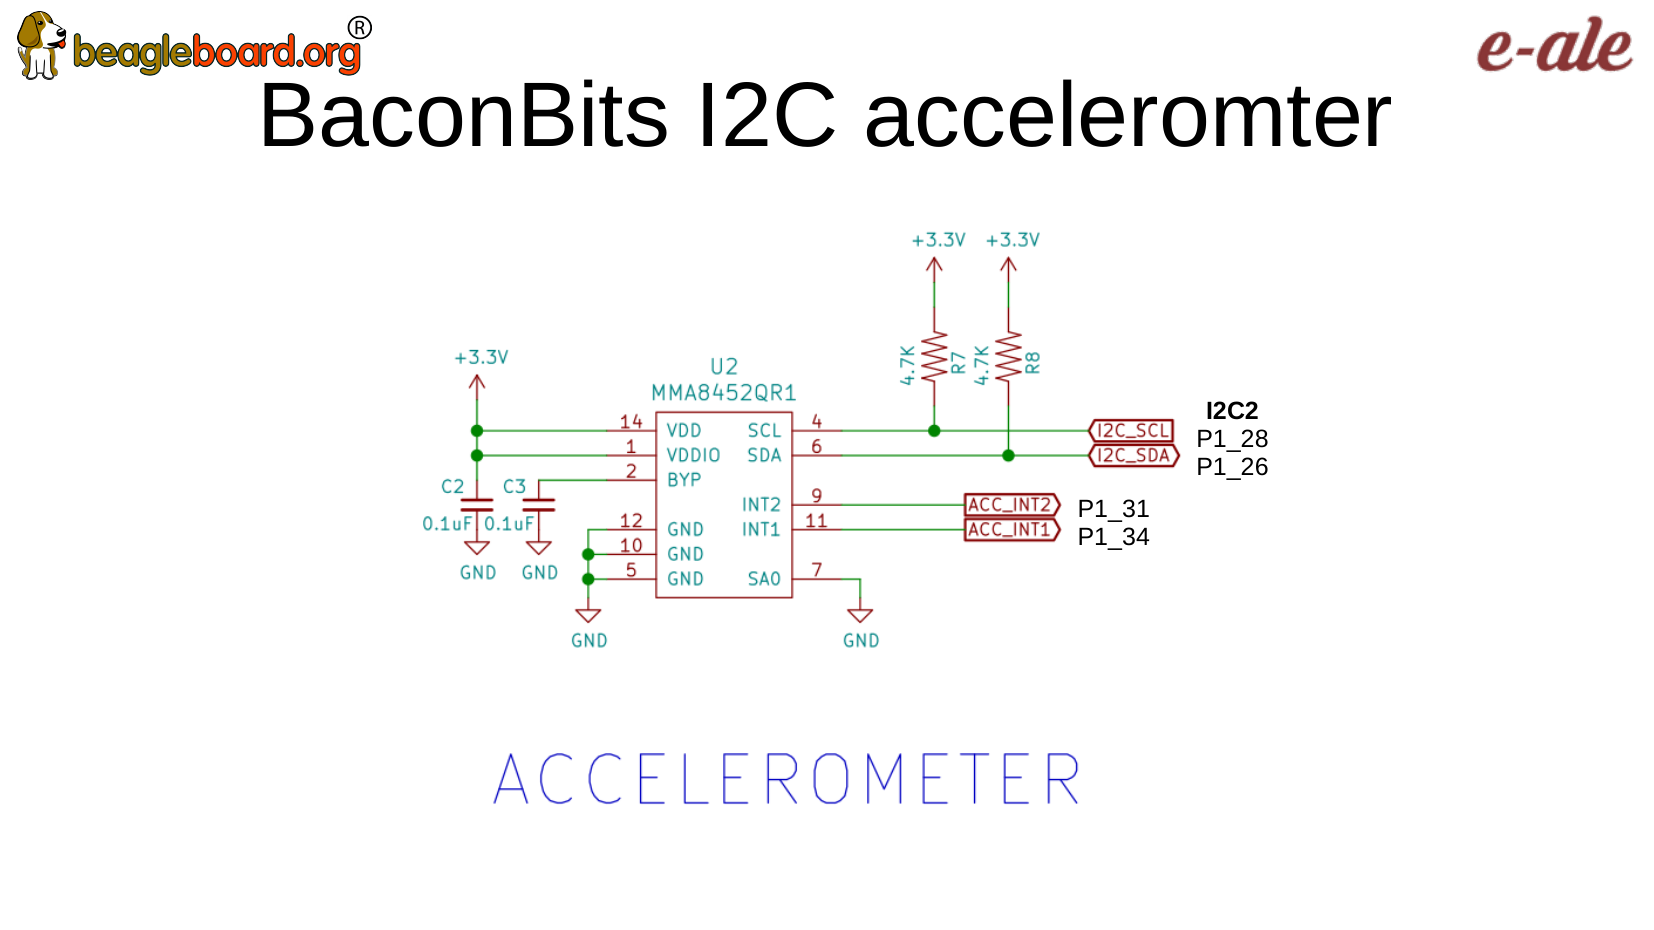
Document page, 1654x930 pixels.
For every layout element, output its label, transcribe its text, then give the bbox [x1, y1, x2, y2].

picture [398, 196, 1248, 881]
text_box P1_31 P1_34 [1062, 486, 1166, 549]
title BaconBits I2C acceleromter [82, 37, 1571, 193]
picture [1475, 14, 1636, 74]
picture [17, 11, 372, 80]
text_box I2C2 P1_28 P1_26 [1181, 389, 1284, 475]
